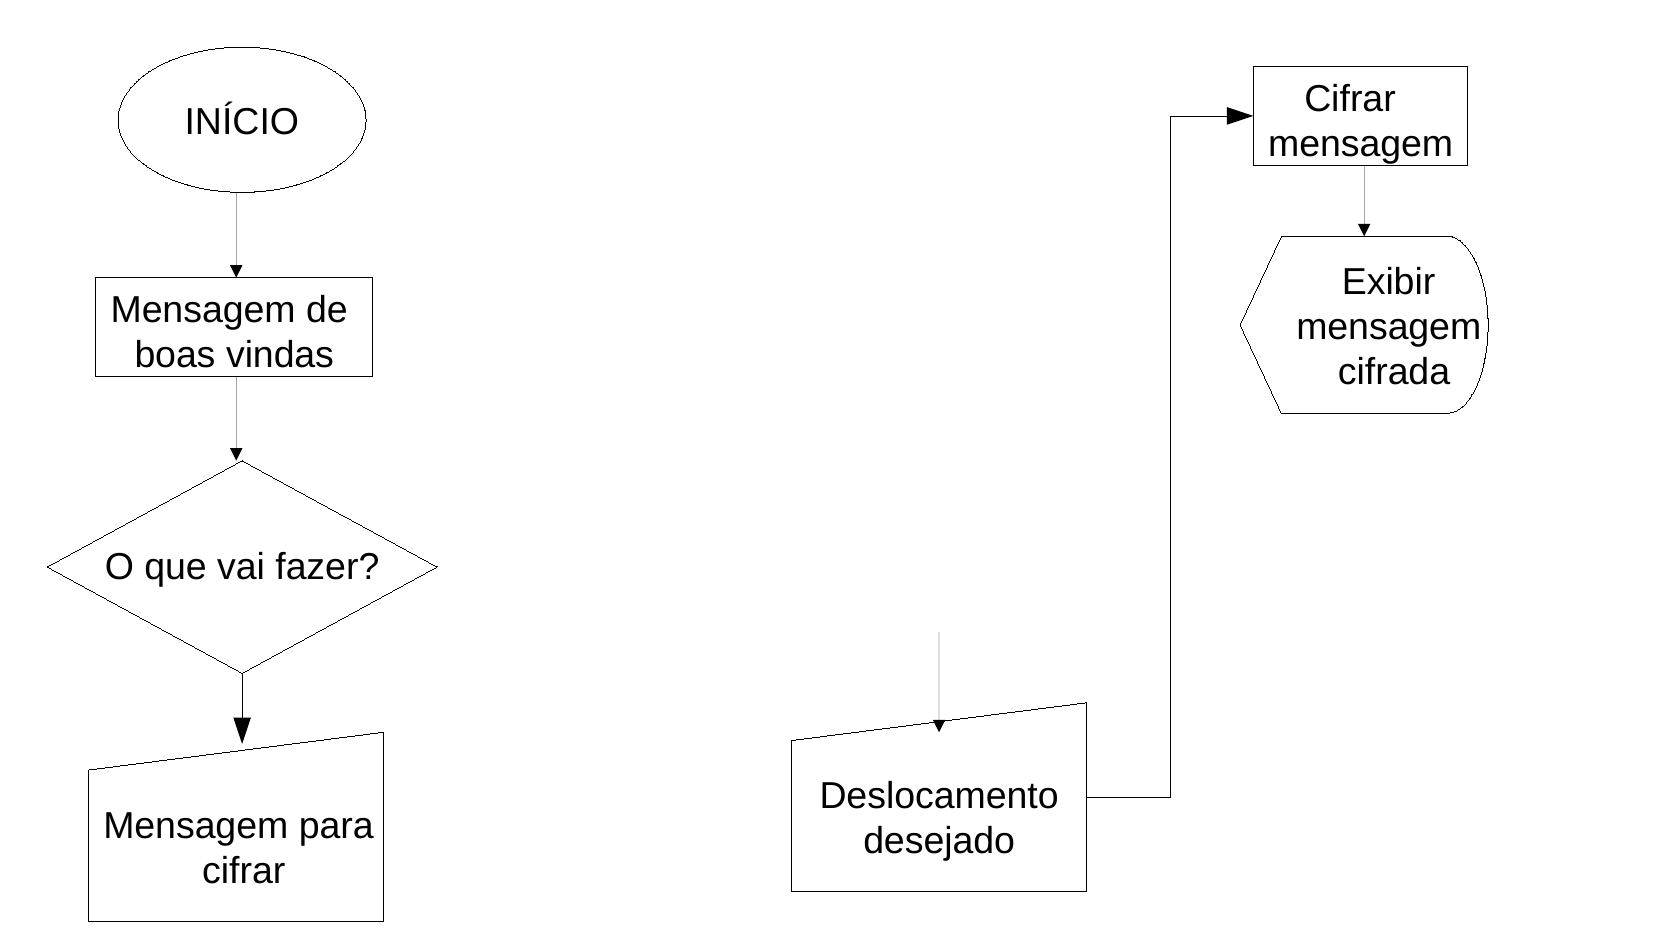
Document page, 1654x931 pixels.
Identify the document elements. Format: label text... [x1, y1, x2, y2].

text_box Mensagem de boas vindas [95, 277, 373, 377]
text_box Exibir mensagem cifrada [1240, 236, 1489, 414]
text_box O que vai fazer? [47, 460, 438, 674]
text_box Deslocamento desejado [791, 702, 1087, 892]
text_box Cifrar mensagem [1253, 66, 1468, 166]
text_box Mensagem para cifrar [88, 732, 384, 922]
text_box INÍCIO [118, 47, 367, 193]
